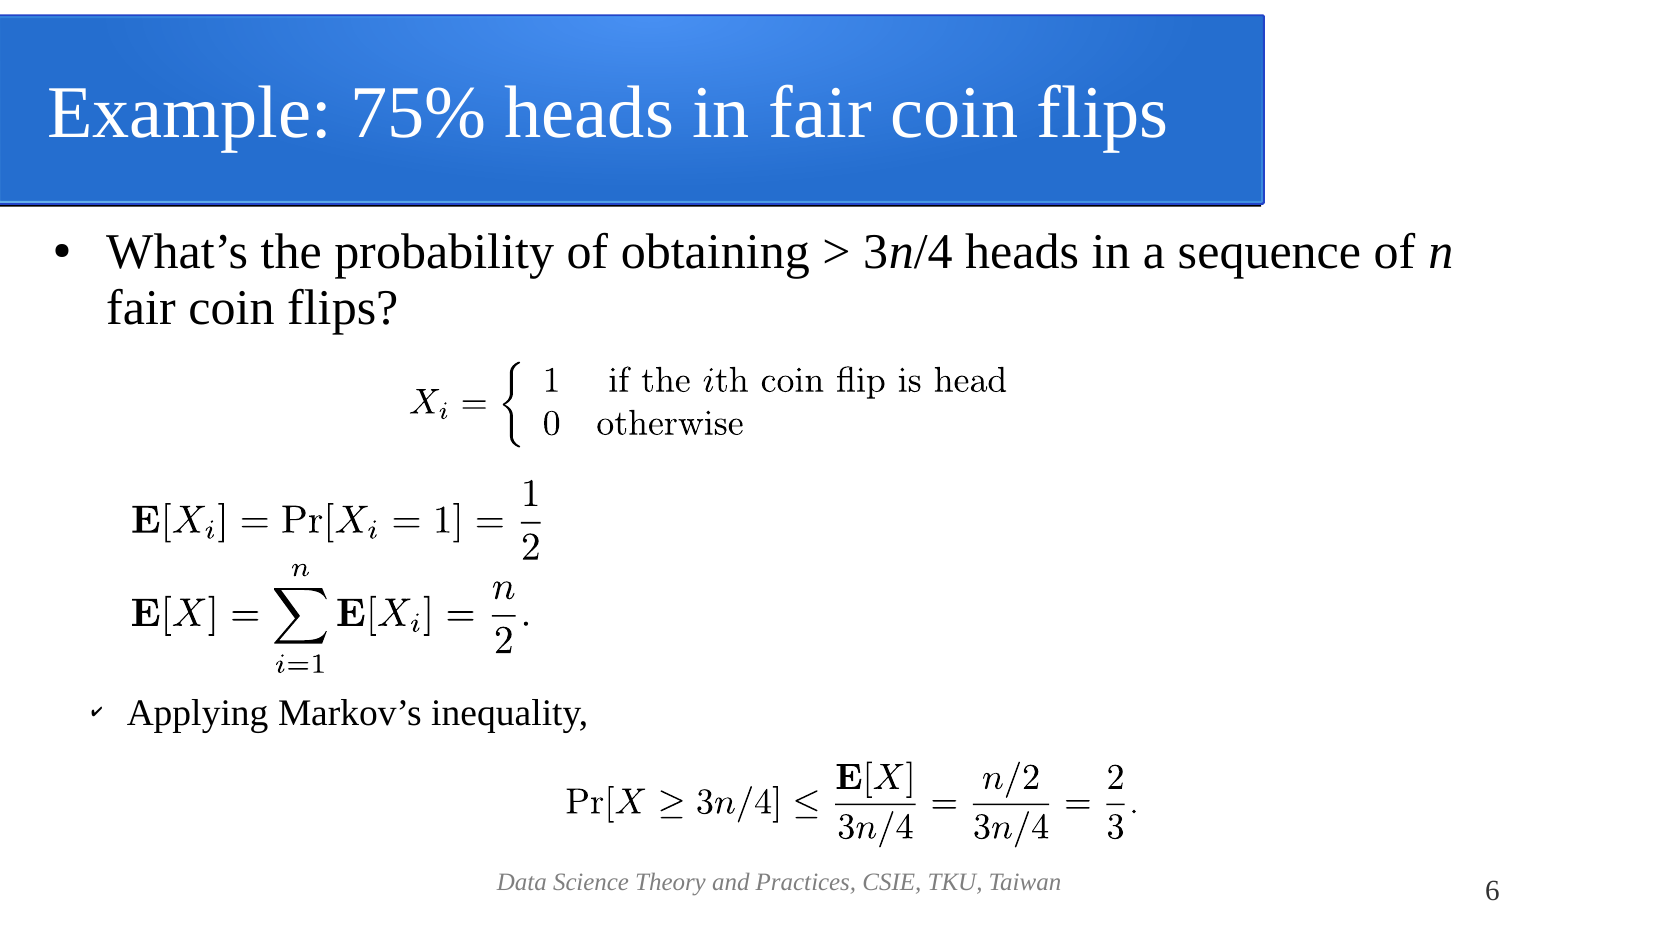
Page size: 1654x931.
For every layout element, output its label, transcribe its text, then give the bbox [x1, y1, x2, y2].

picture [129, 478, 543, 675]
list What’s the probability of obtaining > 3n/4 heads in a sequence of n fair coin flips? [35, 224, 1524, 764]
title Example: 75% heads in fair coin flips [47, 35, 1199, 189]
text_box Applying Markov’s inequality, [76, 685, 680, 745]
picture [407, 360, 1008, 449]
picture [563, 760, 1138, 849]
